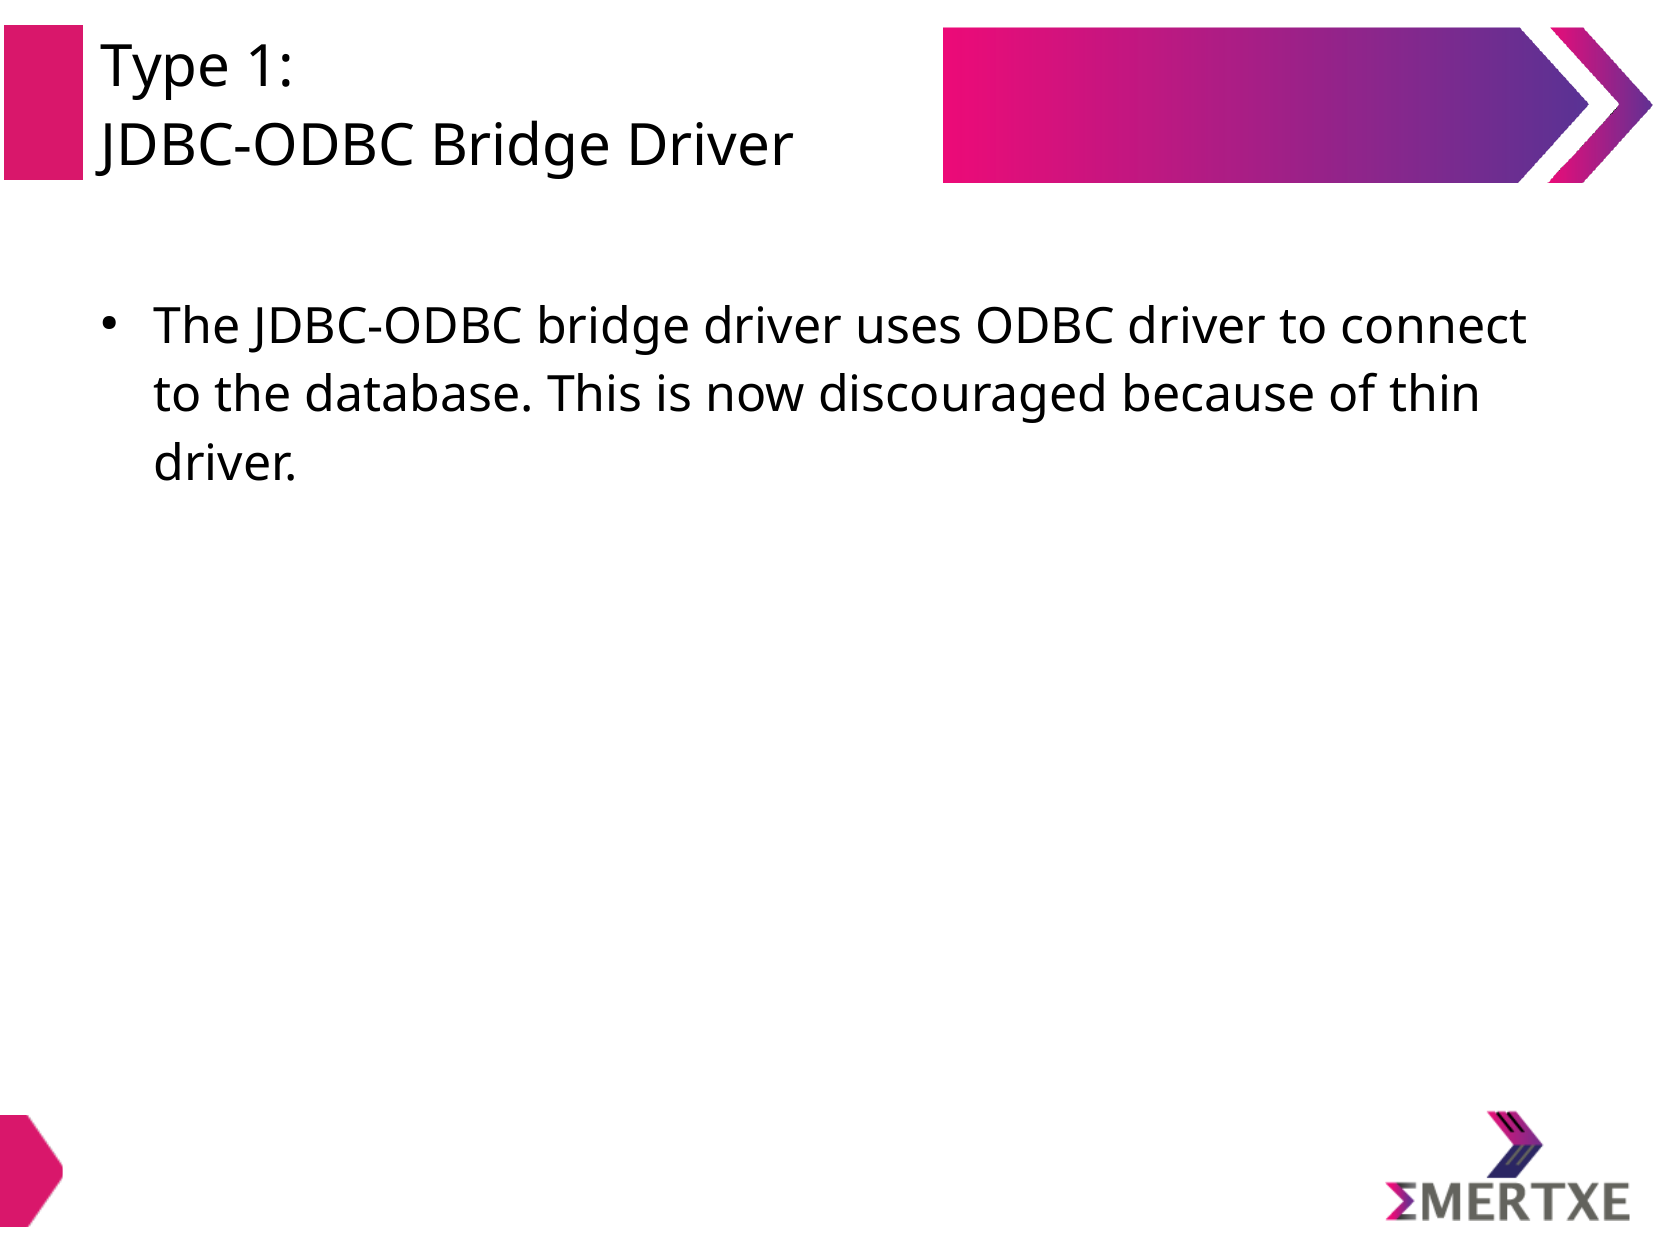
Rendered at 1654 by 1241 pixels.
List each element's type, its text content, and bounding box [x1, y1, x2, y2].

title Type 1: JDBC-ODBC Bridge Driver [30, 0, 1519, 208]
list The JDBC-ODBC bridge driver uses ODBC driver to connect to the database. This is now discouraged because of thin driver. [82, 290, 1571, 1010]
picture [1519, 27, 1653, 183]
picture [1385, 1107, 1631, 1221]
